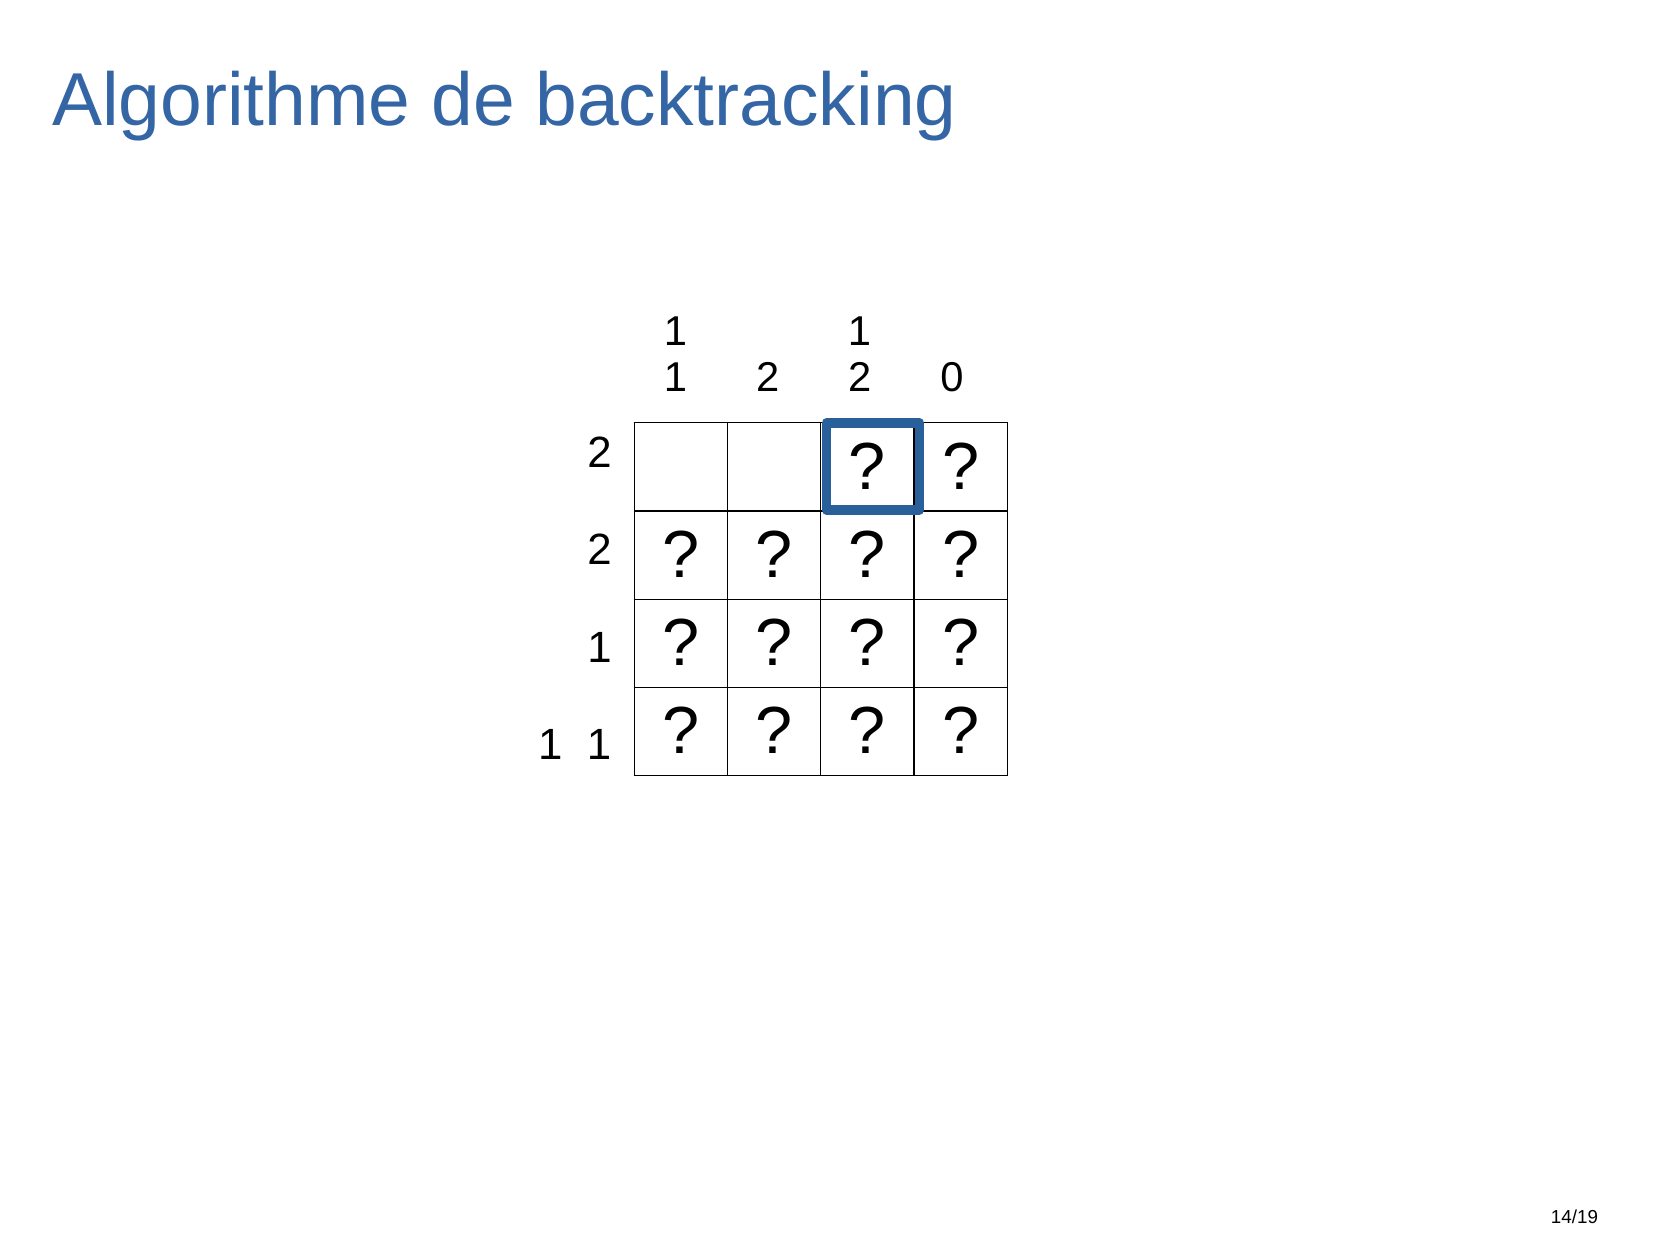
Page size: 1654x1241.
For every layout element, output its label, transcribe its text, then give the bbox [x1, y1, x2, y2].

table_cell ? [821, 600, 913, 687]
table_cell ? [728, 512, 820, 599]
table_header [728, 423, 820, 510]
table_cell ? [821, 688, 913, 775]
table_cell ? [728, 688, 820, 775]
table_cell ? [728, 600, 820, 687]
text_box 14/19 [1536, 1198, 1613, 1235]
table_cell ? [915, 688, 1007, 775]
table_cell ? [915, 600, 1007, 687]
text_box 1 1 1 2 2 0 [637, 300, 992, 408]
text_box Algorithme de backtracking [37, 50, 976, 151]
table_cell ? [635, 600, 727, 687]
table_cell ? [915, 512, 1007, 599]
table_cell ? [635, 688, 727, 775]
table_header ? [831, 428, 913, 505]
table_cell ? [821, 512, 913, 599]
table_header ? [924, 423, 1007, 510]
table_cell ? [635, 512, 727, 599]
text_box 2 2 1 1 1 [523, 420, 633, 826]
table_header [635, 423, 727, 510]
